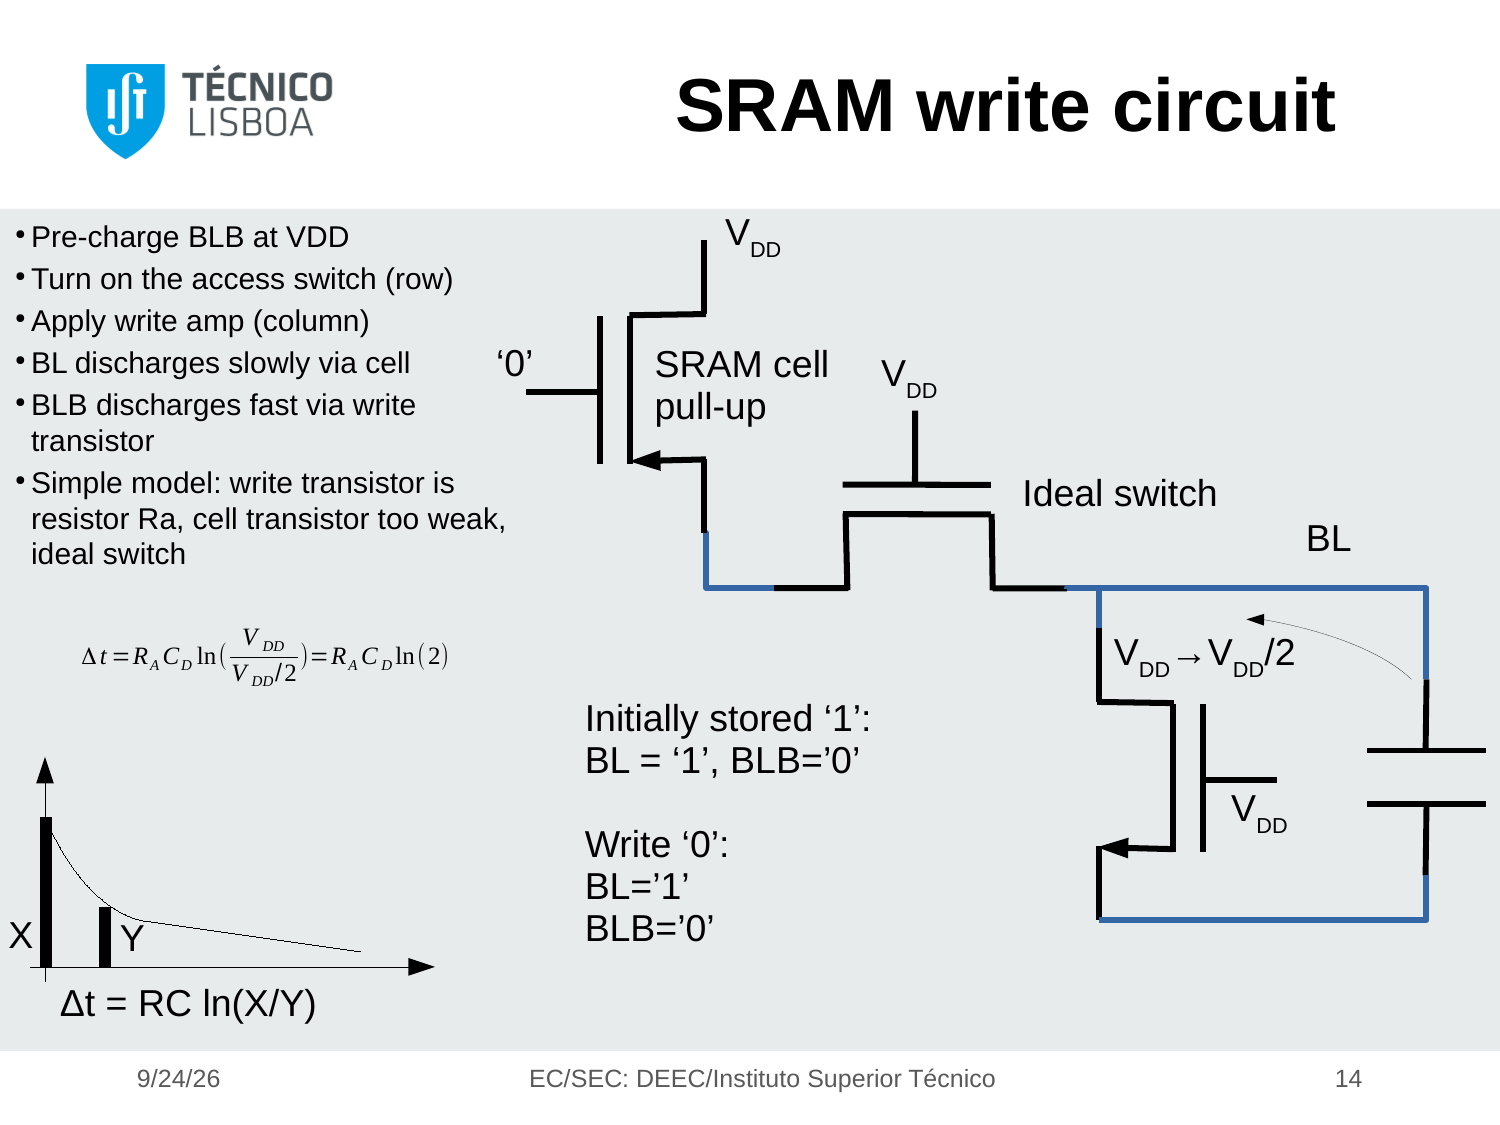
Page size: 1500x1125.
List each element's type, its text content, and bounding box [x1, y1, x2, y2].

footer EC/SEC: DEEC/Instituto Superior Técnico [512, 1052, 1021, 1103]
slide_number 12/10/20 [121, 1052, 425, 1103]
text_box VDD [1216, 780, 1303, 846]
text_box SRAM cell pull-up [639, 336, 845, 436]
text_box X [0, 906, 49, 964]
text_box Ideal switch [1007, 464, 1233, 522]
picture [0, 0, 1500, 1125]
text_box VDD [866, 345, 953, 411]
text_box VDD [710, 204, 797, 271]
text_box Δt = RC ln(X/Y) [45, 975, 333, 1032]
text_box Initially stored ‘1’: BL = ‘1’, BLB=’0’ Write ‘0’: BL=’1’ BLB=’0’ [570, 690, 887, 957]
text_box BL [1291, 510, 1367, 567]
chart [75, 623, 456, 691]
text_box Y [105, 910, 160, 967]
title SRAM write circuit [660, 29, 1396, 173]
slide_number <number> [1077, 1052, 1378, 1103]
text_box VDD→VDD/2 [1099, 624, 1325, 702]
text_box ‘0’ [481, 335, 549, 392]
list Pre-charge BLB at VDD Turn on the access switch (row) Apply write amp (column) BL discharges slowly via cell BLB discharges fast via write transistor Simple model: write transistor is resistor Ra, cell transistor too weak, ideal switch [0, 210, 526, 586]
